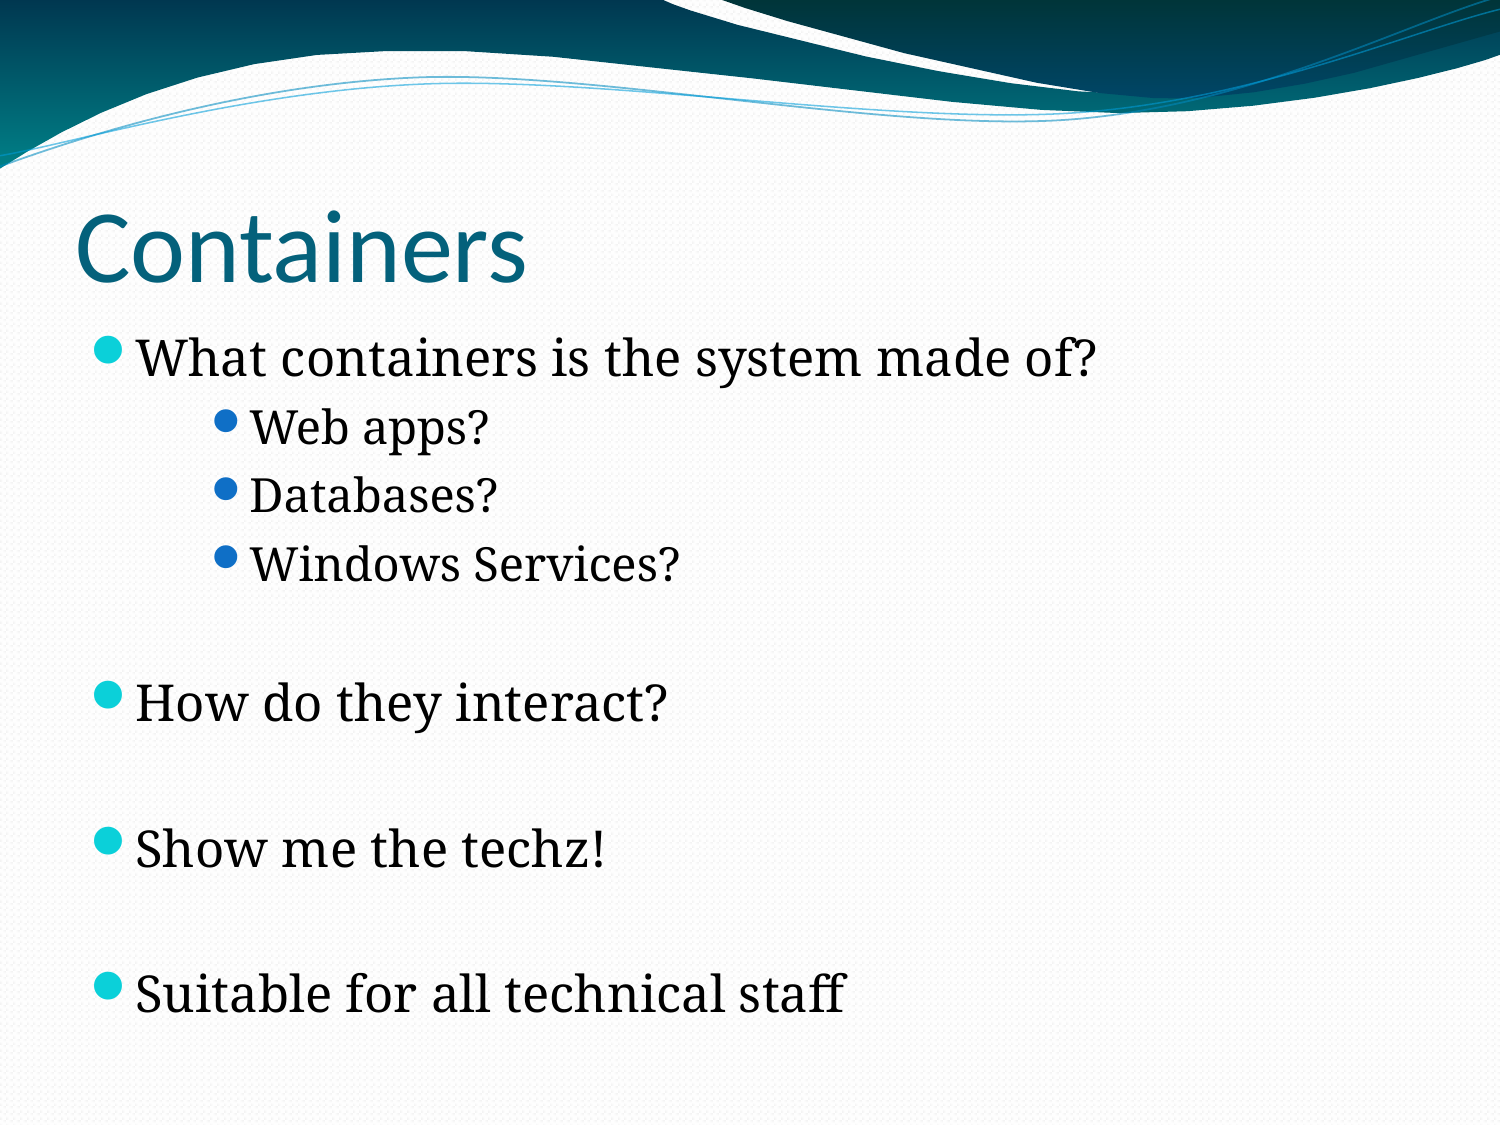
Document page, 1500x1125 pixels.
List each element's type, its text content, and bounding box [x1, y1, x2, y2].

list What containers is the system made of? Web apps? Databases? Windows Services? How do they interact? Show me the techz! Suitable for all technical staff [75, 317, 1426, 1038]
title Containers [75, 115, 1426, 304]
